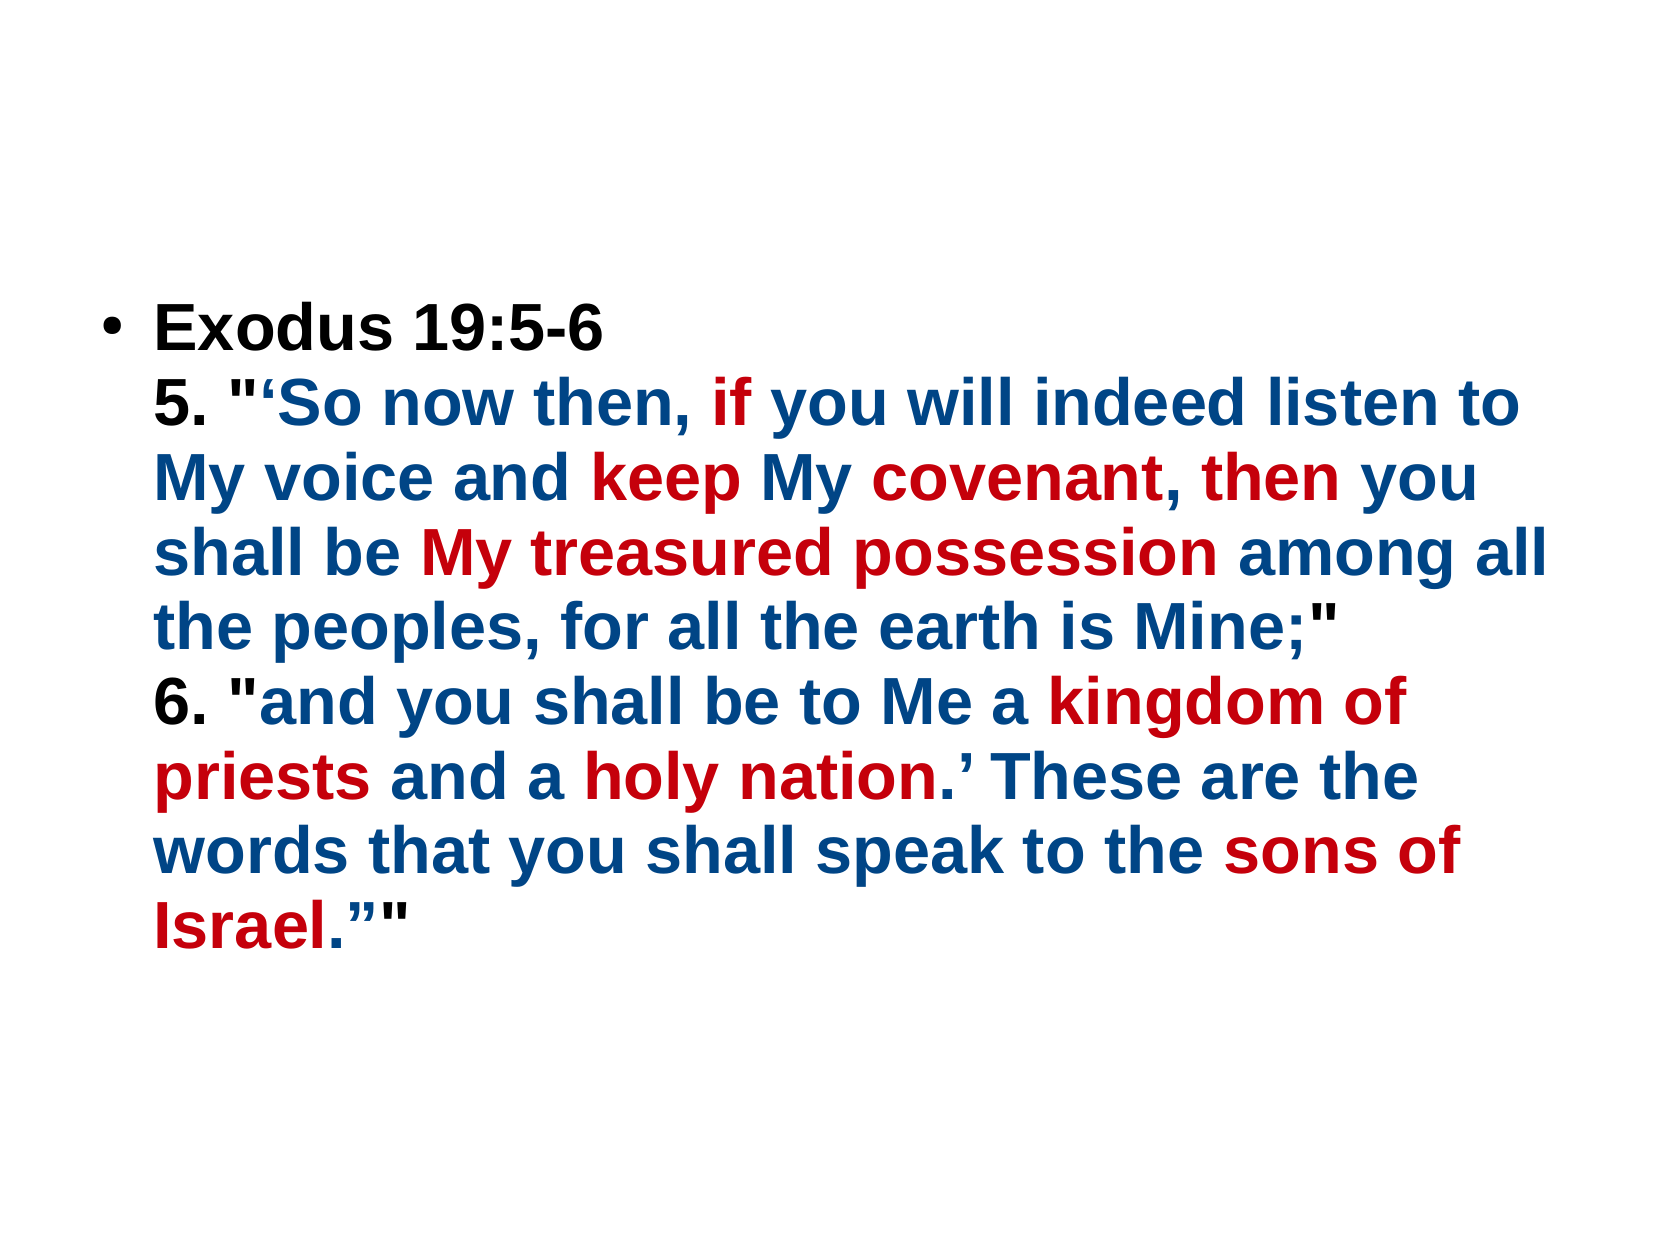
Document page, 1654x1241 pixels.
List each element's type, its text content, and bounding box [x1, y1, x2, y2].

list Exodus 19:5-6 5. "‘So now then, if you will indeed listen to My voice and keep My covenant, then you shall be My treasured possession among all the peoples, for all the earth is Mine;" 6. "and you shall be to Me a kingdom of priests and a holy nation.’ These are the words that you shall speak to the sons of Israel.”" [82, 290, 1571, 1109]
